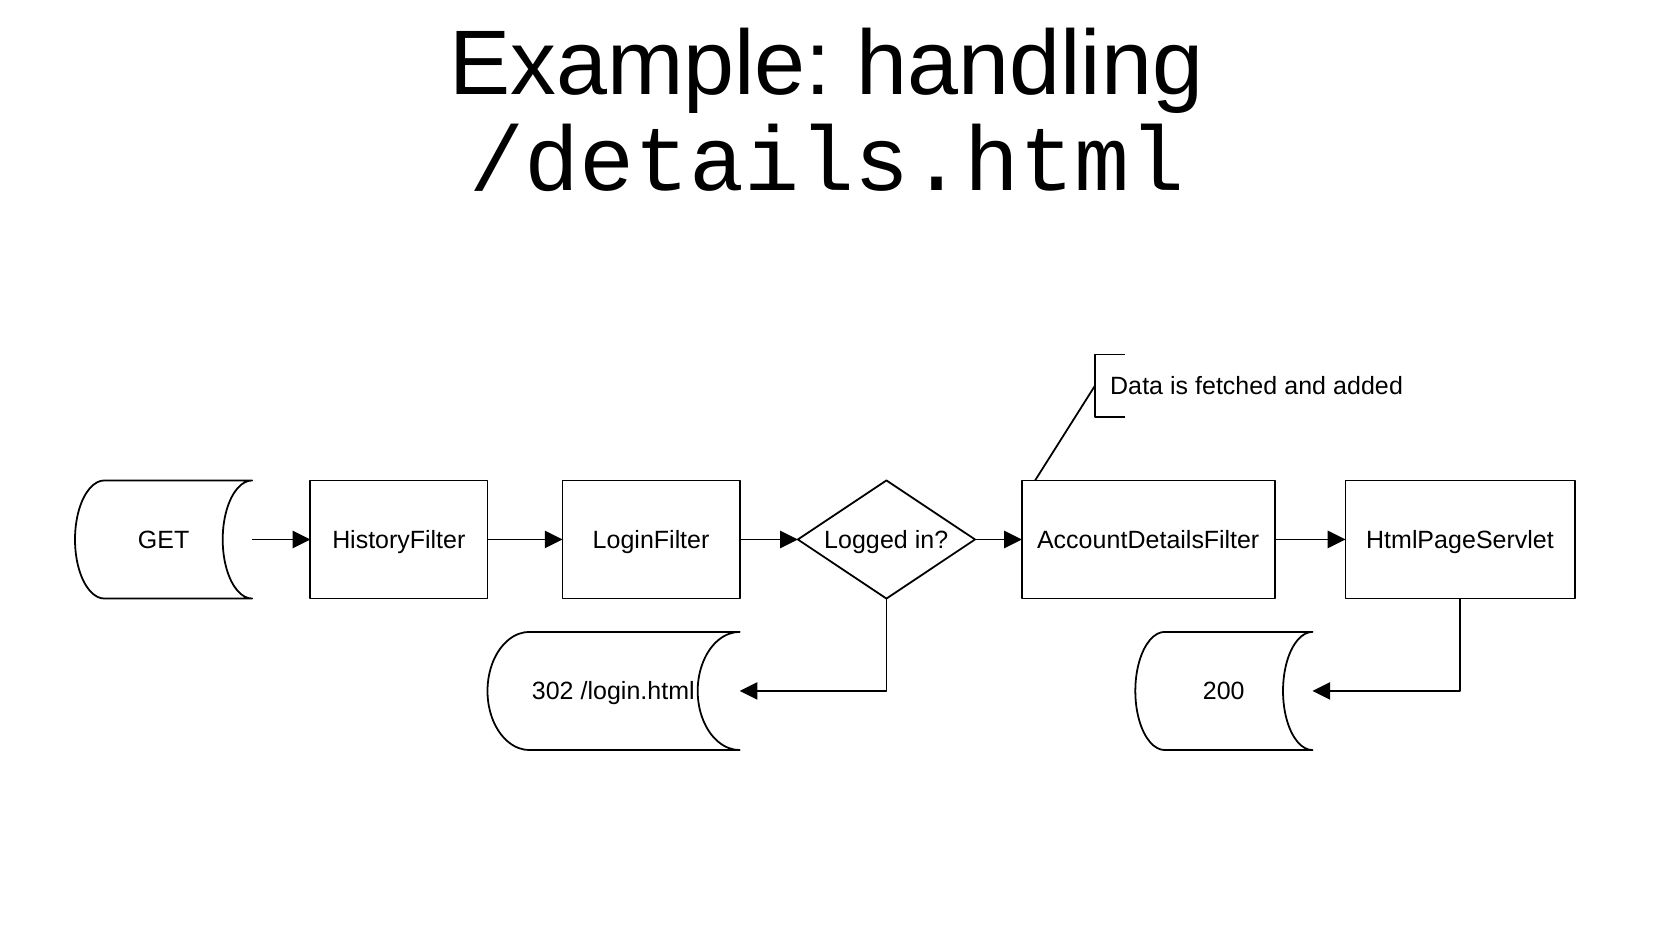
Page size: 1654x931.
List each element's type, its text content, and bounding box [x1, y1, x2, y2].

text_box 200 [1135, 631, 1313, 751]
title Example: handling /details.html [82, 11, 1571, 219]
text_box GET [75, 480, 253, 599]
text_box 302 /login.html [487, 631, 740, 751]
text_box LoginFilter [562, 480, 740, 599]
text_box HistoryFilter [310, 480, 488, 599]
text_box AccountDetailsFilter [1021, 480, 1276, 599]
text_box HtmlPageServlet [1345, 480, 1576, 599]
text_box Data is fetched and added [1094, 354, 1126, 418]
text_box Logged in? [798, 480, 975, 599]
